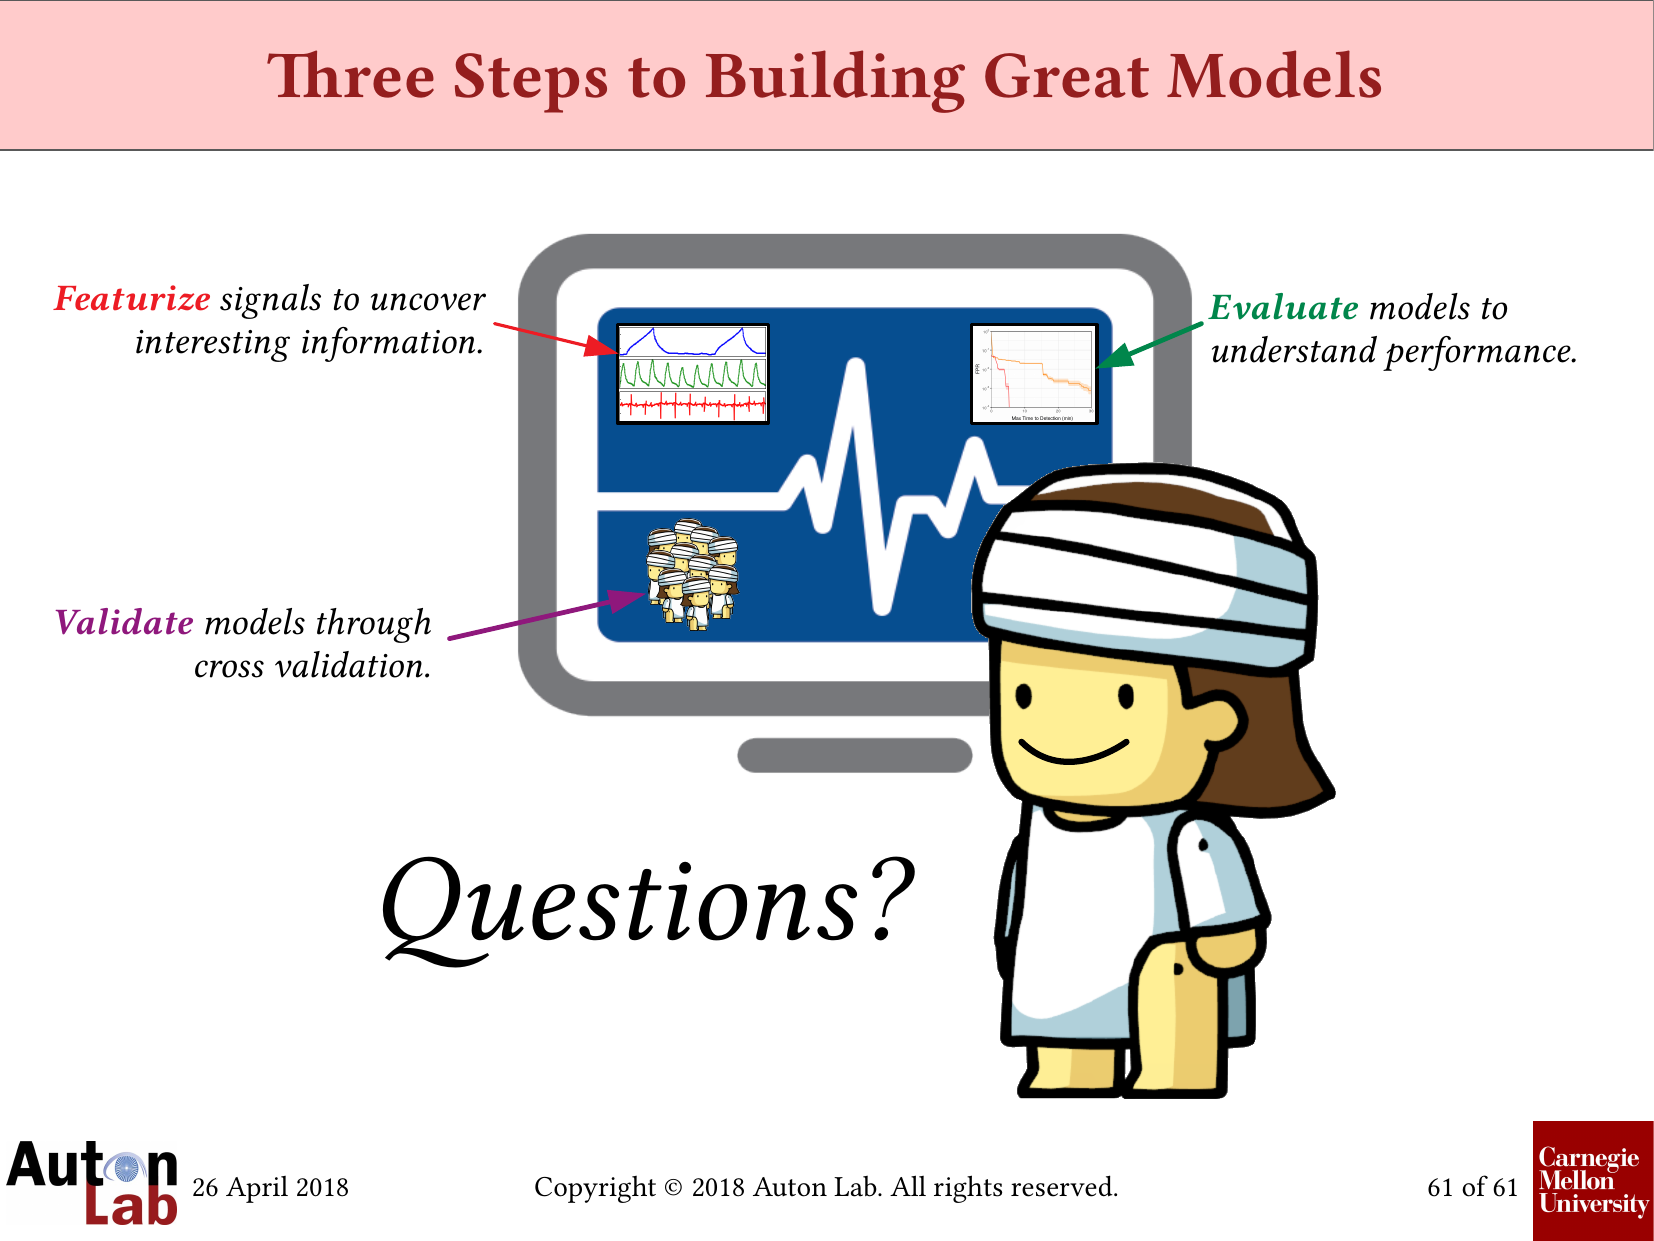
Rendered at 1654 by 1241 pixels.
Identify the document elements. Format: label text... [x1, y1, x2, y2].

picture [618, 325, 767, 422]
text_box Questions? [357, 820, 957, 1054]
text_box Validate models through cross validation. [36, 593, 508, 737]
text_box Evaluate models to understand performance. [1193, 278, 1654, 422]
title Three Steps to Building Great Models [14, 2, 1640, 151]
picture [6, 1141, 177, 1225]
picture [973, 326, 1096, 422]
picture [507, 156, 1336, 1099]
text_box Featurize signals to uncover interesting information. [38, 269, 510, 413]
picture [1533, 1121, 1654, 1241]
